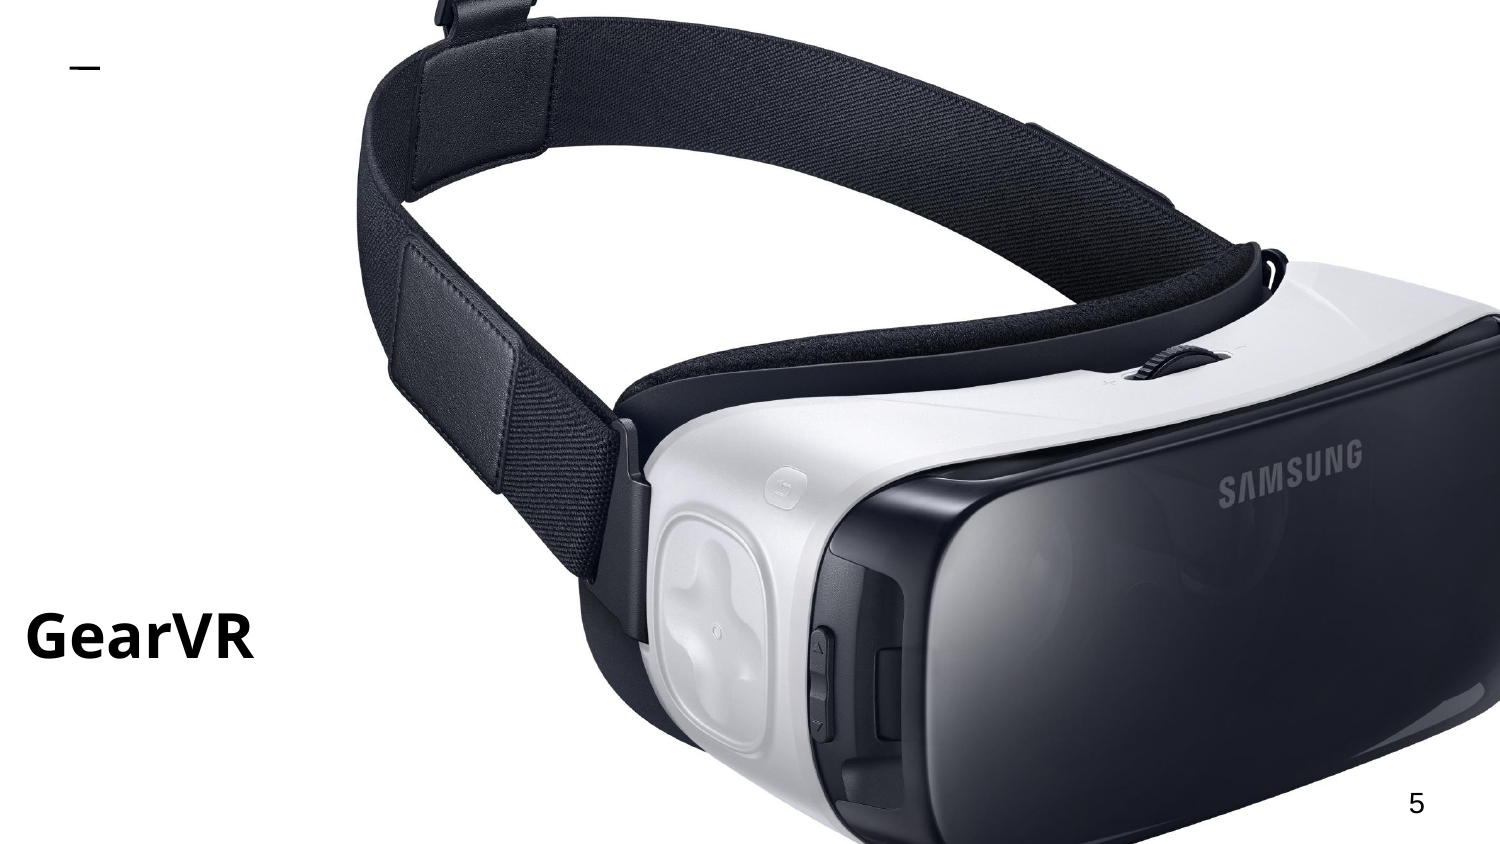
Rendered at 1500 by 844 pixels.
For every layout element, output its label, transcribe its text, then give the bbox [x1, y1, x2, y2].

title GearVR [9, 562, 471, 686]
picture [254, 0, 1500, 844]
slide_number <number> [1394, 769, 1484, 834]
